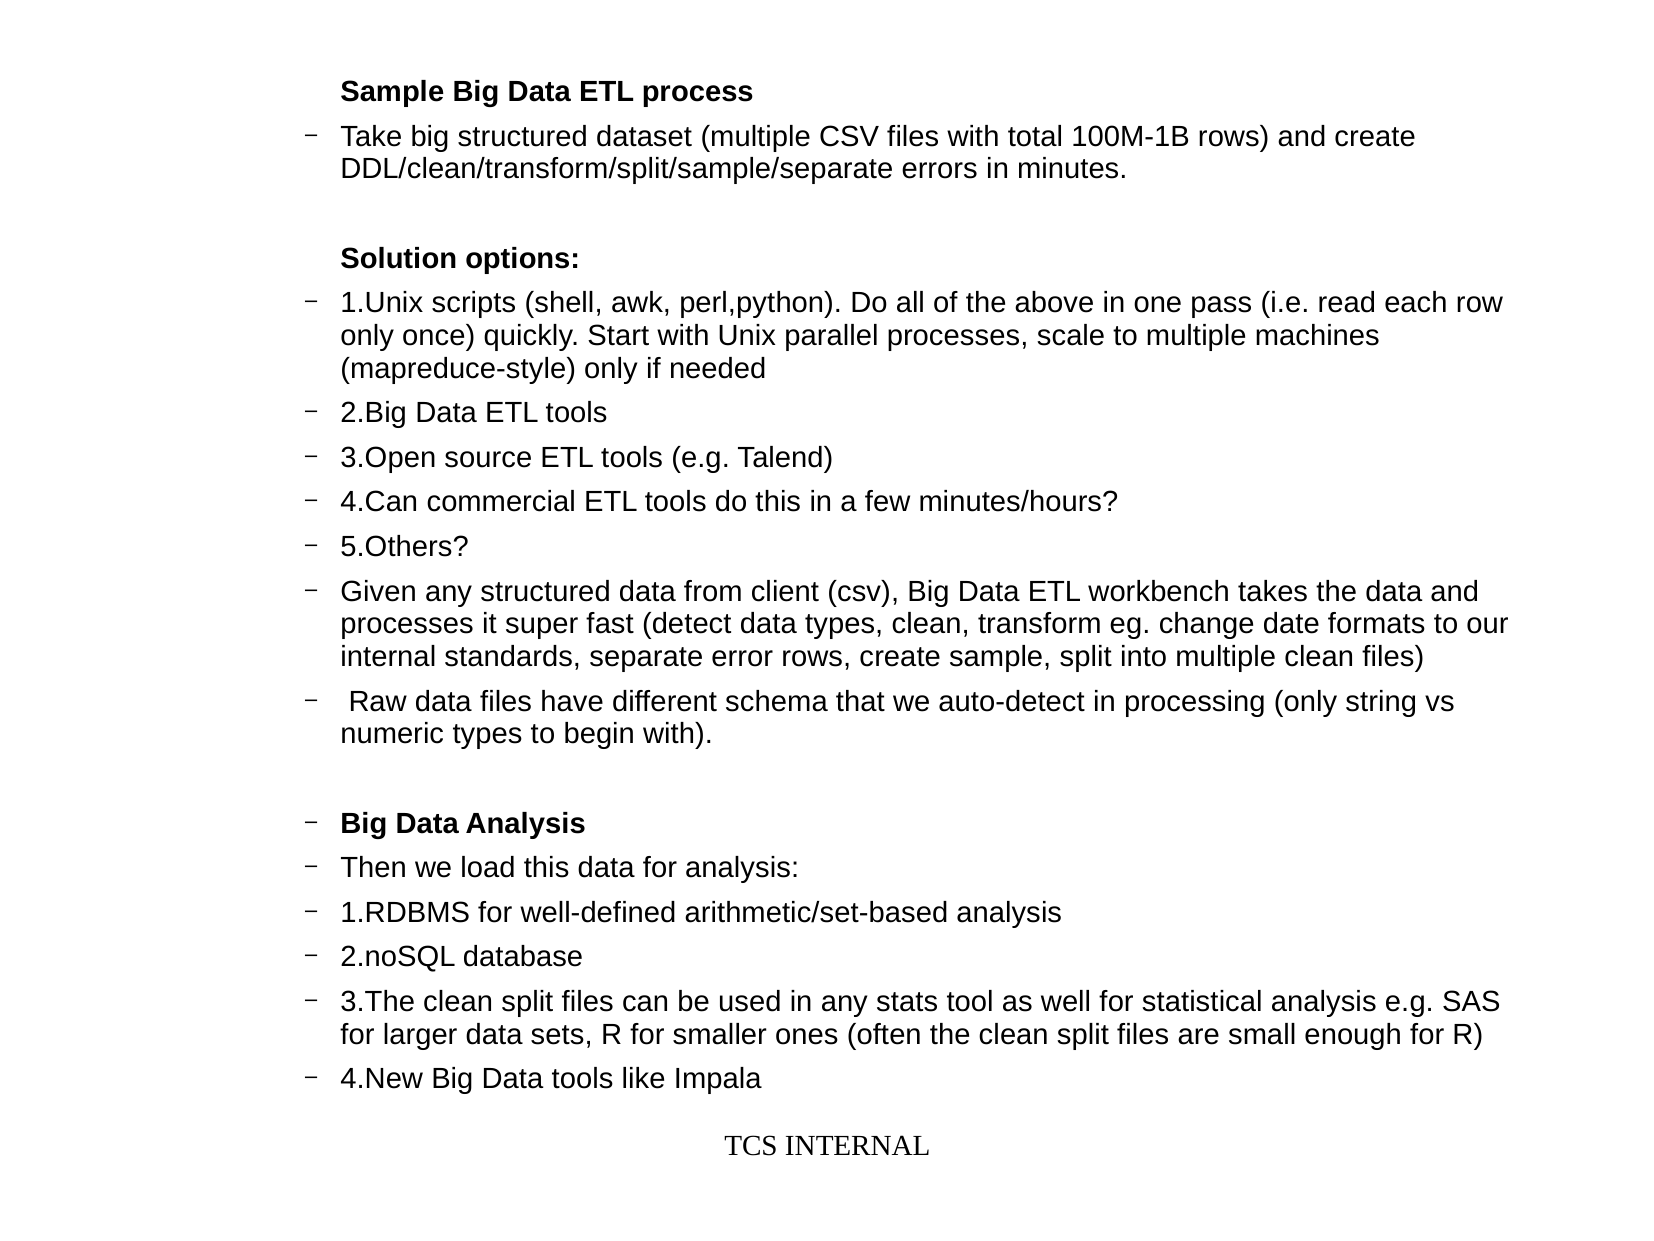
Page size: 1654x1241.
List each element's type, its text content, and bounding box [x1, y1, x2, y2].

list Sample Big Data ETL process Take big structured dataset (multiple CSV files with total 100M-1B rows) and create DDL/clean/transform/split/sample/separate errors in minutes. Solution options: 1.Unix scripts (shell, awk, perl,python). Do all of the above in one pass (i.e. read each row only once) quickly. Start with Unix parallel processes, scale to multiple machines (mapreduce-style) only if needed 2.Big Data ETL tools 3.Open source ETL tools (e.g. Talend) 4.Can commercial ETL tools do this in a few minutes/hours? 5.Others? Given any structured data from client (csv), Big Data ETL workbench takes the data and processes it super fast (detect data types, clean, transform eg. change date formats to our internal standards, separate error rows, create sample, split into multiple clean files) Raw data files have different schema that we auto-detect in processing (only string vs numeric types to begin with). Big Data Analysis Then we load this data for analysis: 1.RDBMS for well-defined arithmetic/set-based analysis 2.noSQL database 3.The clean split files can be used in any stats tool as well for statistical analysis e.g. SAS for larger data sets, R for smaller ones (often the clean split files are small enough for R) 4.New Big Data tools like Impala [56, 75, 1546, 1143]
